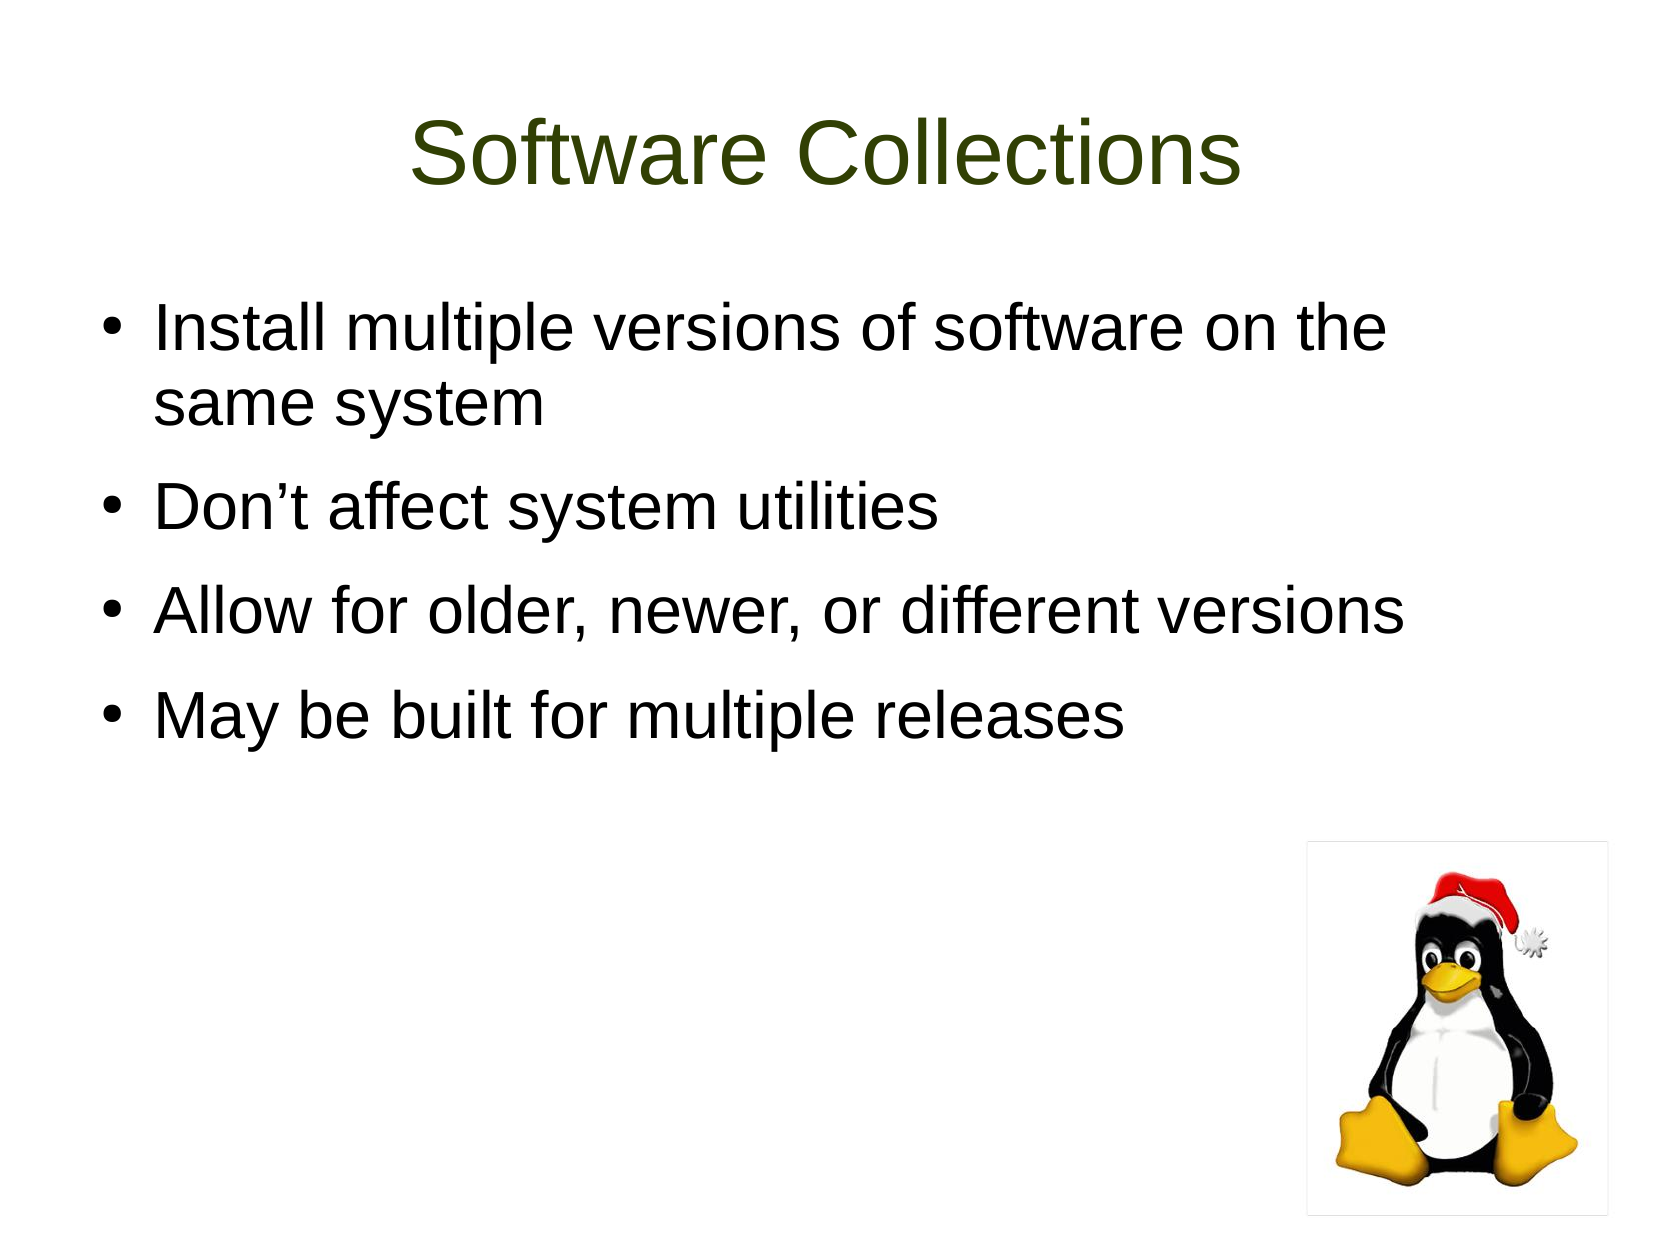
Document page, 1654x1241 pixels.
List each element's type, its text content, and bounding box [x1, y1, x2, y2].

picture [1260, 831, 1654, 1225]
list Install multiple versions of software on the same system Don’t affect system utilities Allow for older, newer, or different versions May be built for multiple releases [82, 290, 1571, 1109]
title Software Collections [82, 49, 1571, 257]
